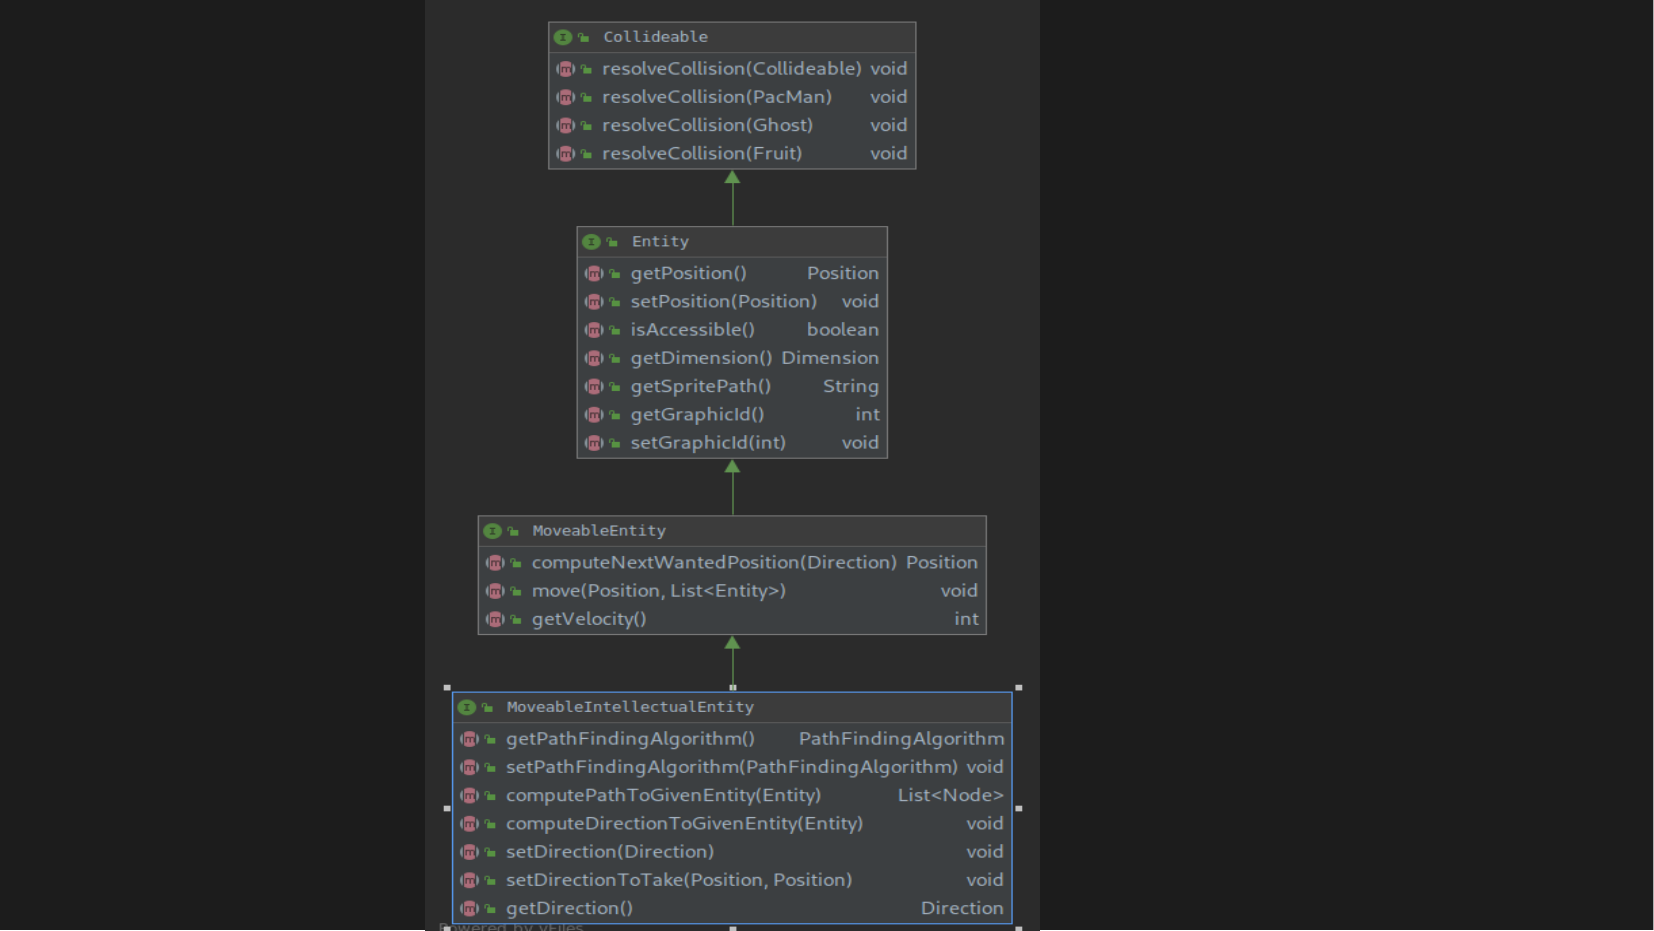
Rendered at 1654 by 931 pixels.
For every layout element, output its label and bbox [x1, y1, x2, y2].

picture [425, 0, 1040, 931]
